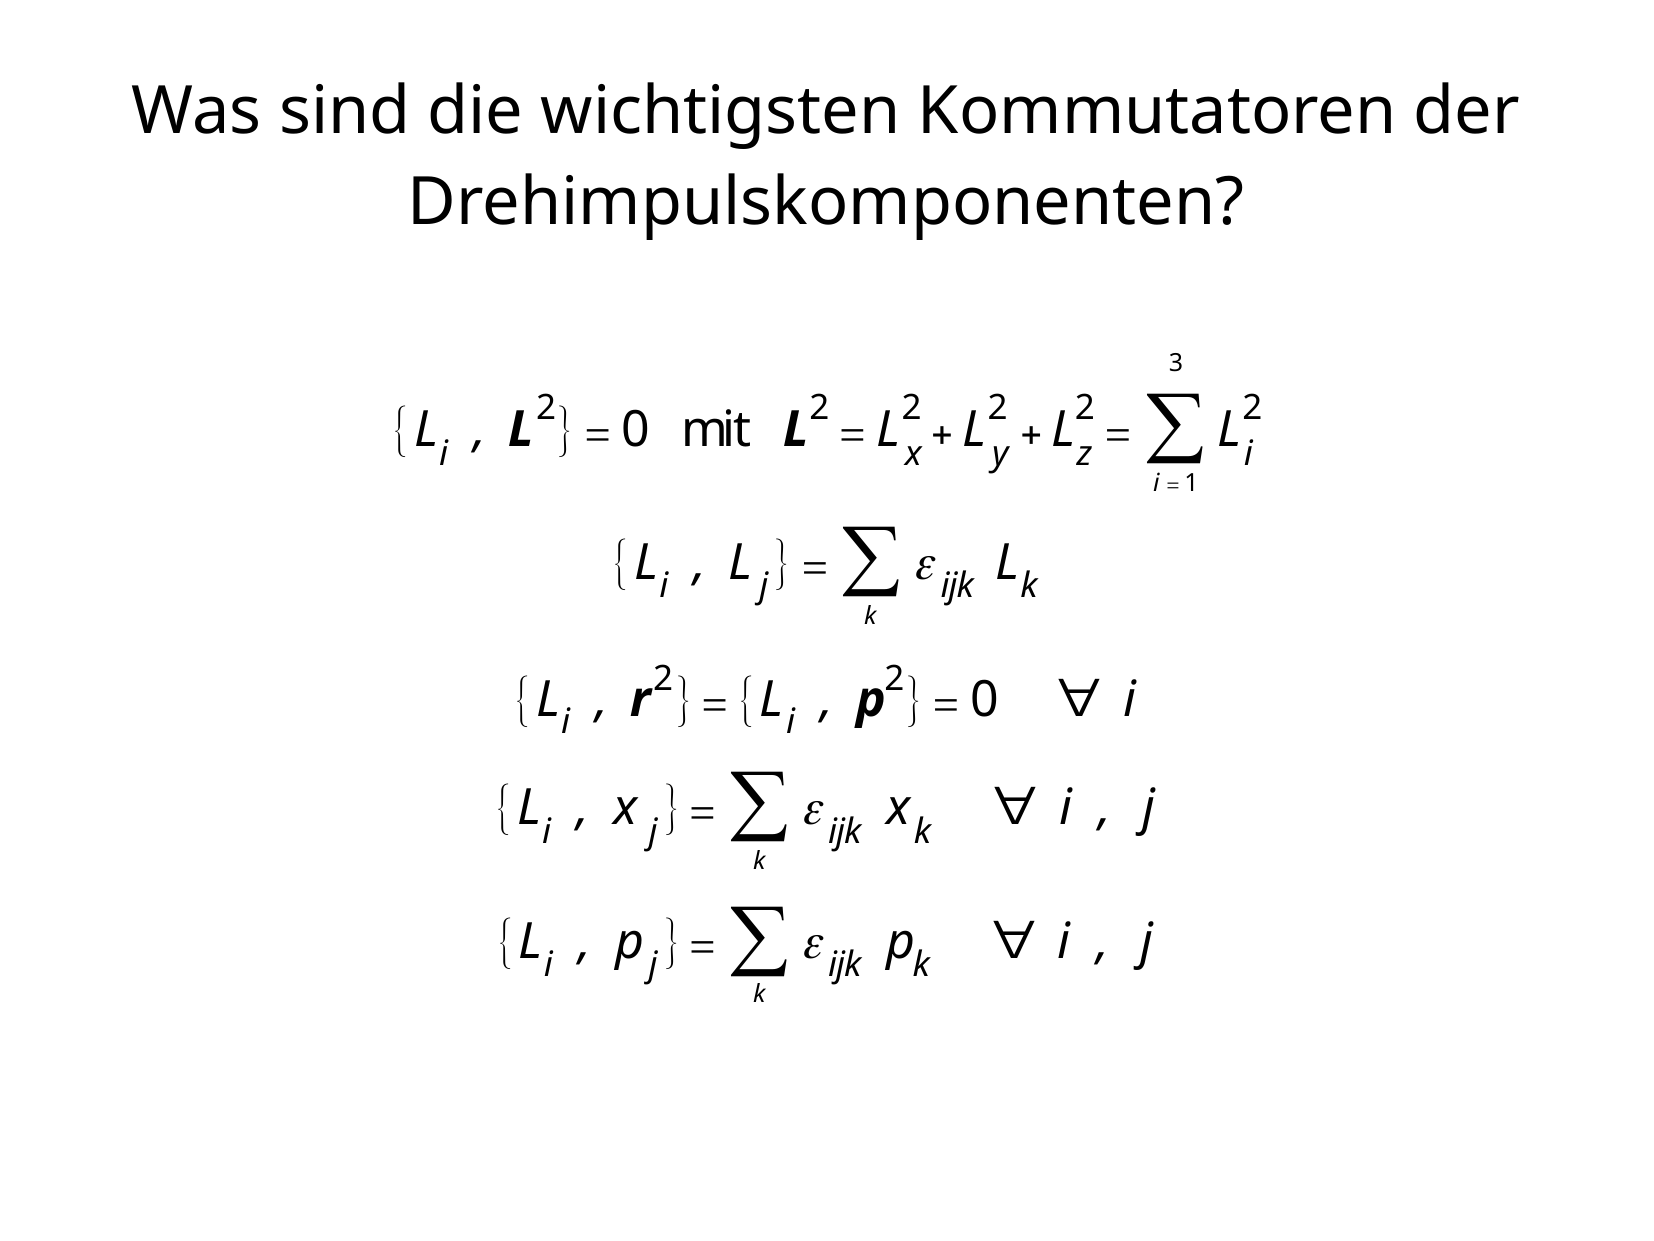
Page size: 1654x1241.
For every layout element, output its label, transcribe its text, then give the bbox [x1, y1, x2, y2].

title Was sind die wichtigsten Kommutatoren der Drehimpulskomponenten? [82, 49, 1571, 257]
chart [387, 348, 1266, 1011]
